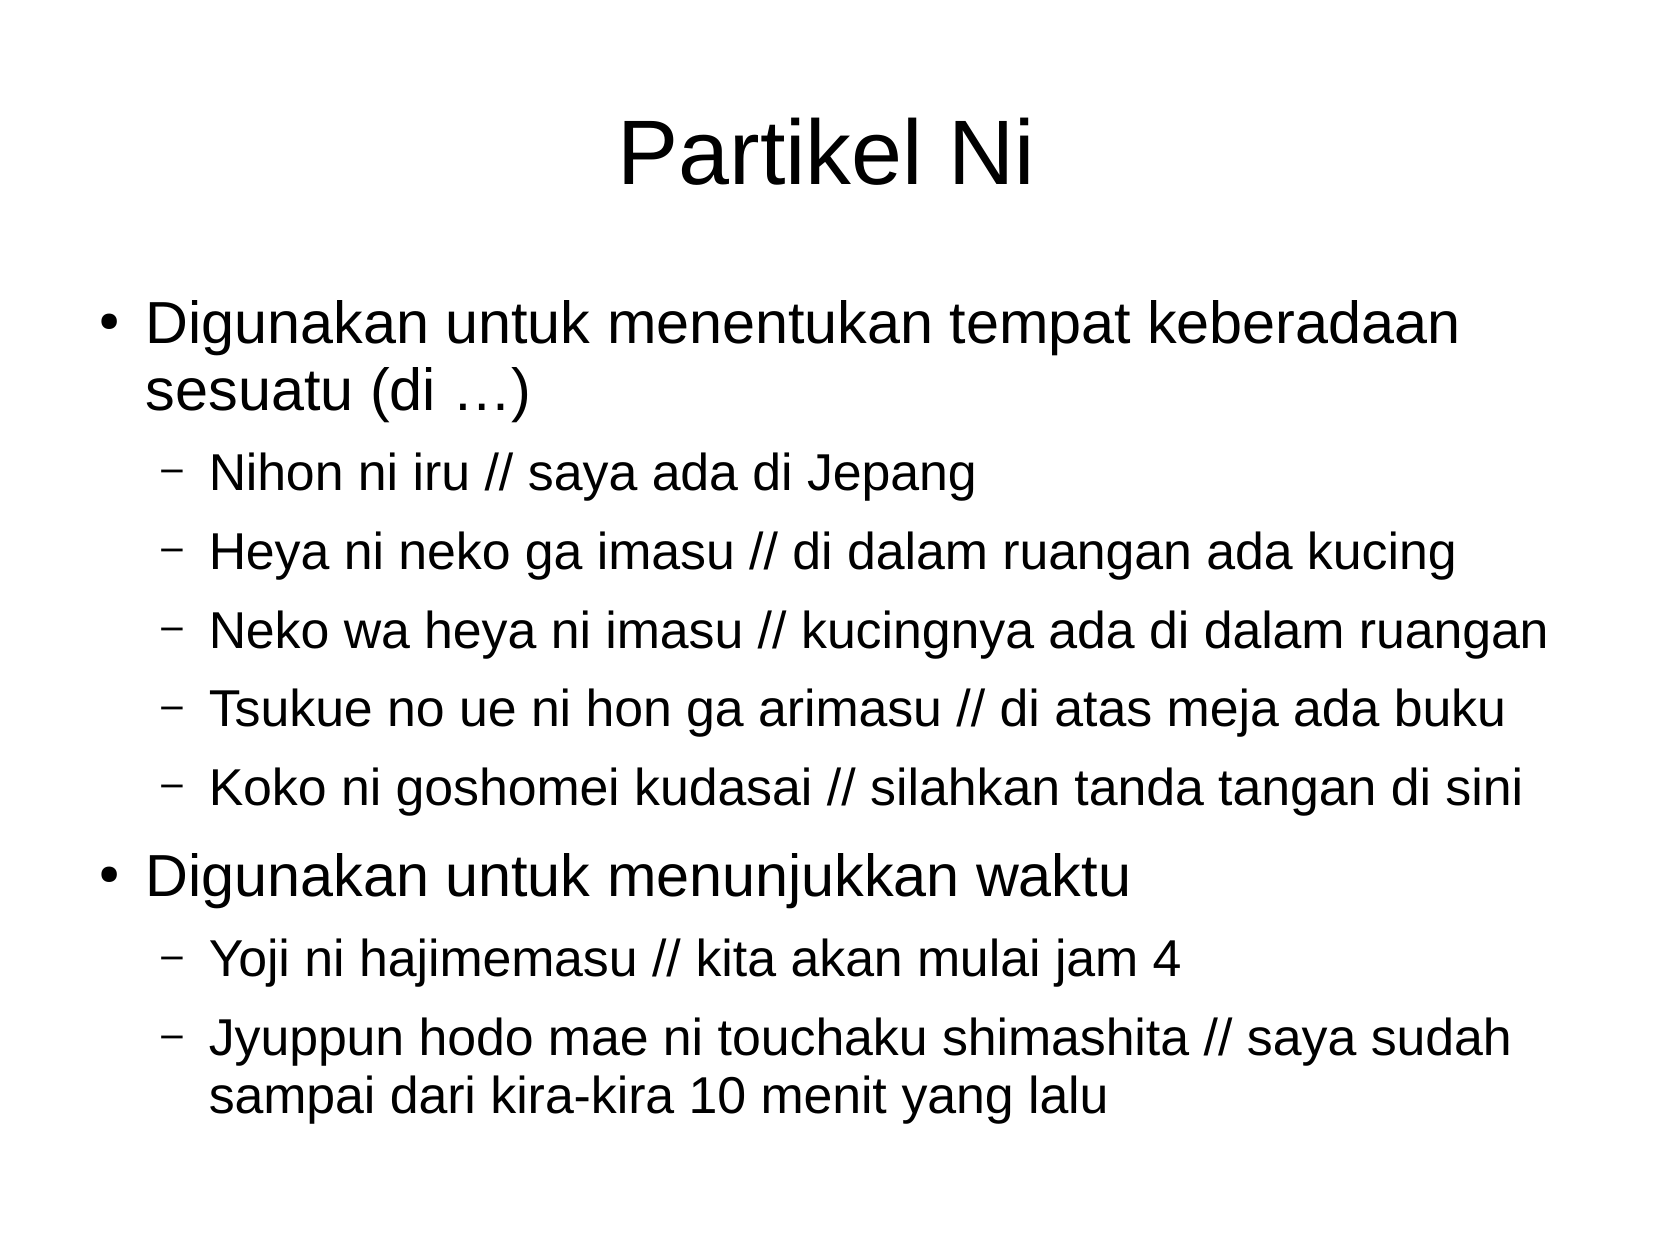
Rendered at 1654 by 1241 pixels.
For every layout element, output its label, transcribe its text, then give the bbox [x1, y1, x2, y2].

title Partikel Ni [82, 49, 1571, 257]
list Digunakan untuk menentukan tempat keberadaan sesuatu (di …) Nihon ni iru // saya ada di Jepang Heya ni neko ga imasu // di dalam ruangan ada kucing Neko wa heya ni imasu // kucingnya ada di dalam ruangan Tsukue no ue ni hon ga arimasu // di atas meja ada buku Koko ni goshomei kudasai // silahkan tanda tangan di sini Digunakan untuk menunjukkan waktu Yoji ni hajimemasu // kita akan mulai jam 4 Jyuppun hodo mae ni touchaku shimashita // saya sudah sampai dari kira-kira 10 menit yang lalu [82, 290, 1571, 1171]
